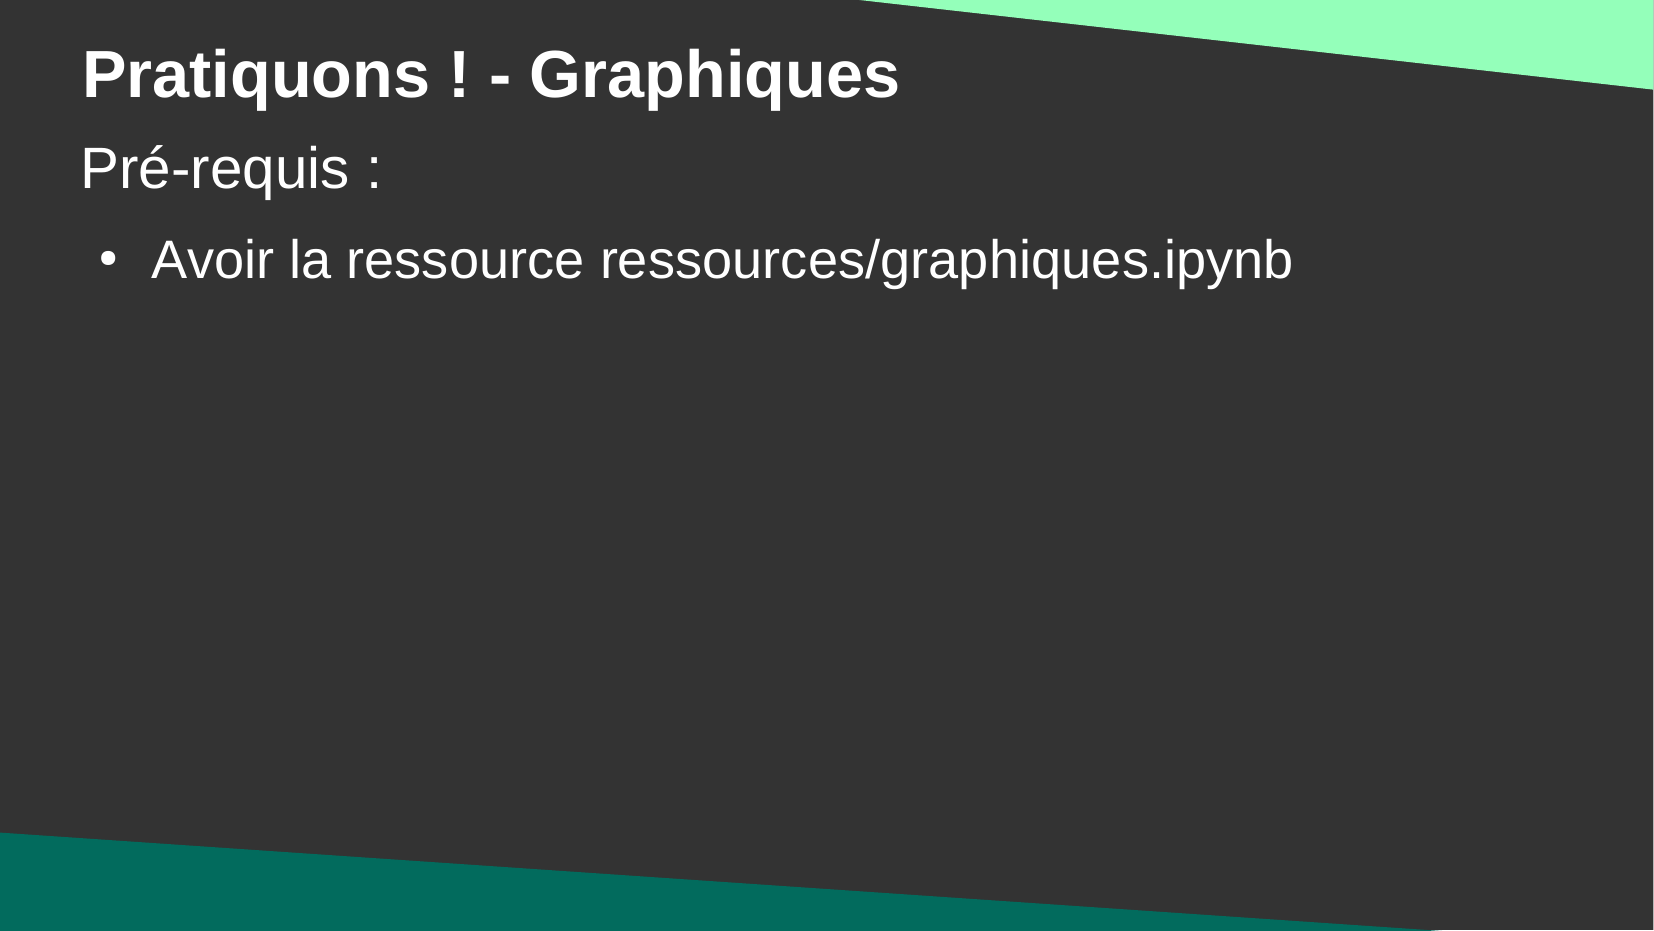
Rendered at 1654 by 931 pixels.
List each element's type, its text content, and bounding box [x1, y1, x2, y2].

text_box [859, 0, 1654, 90]
list Pré-requis : Avoir la ressource ressources/graphiques.ipynb [80, 135, 1620, 296]
title Pratiquons ! - Graphiques [82, 37, 1571, 114]
